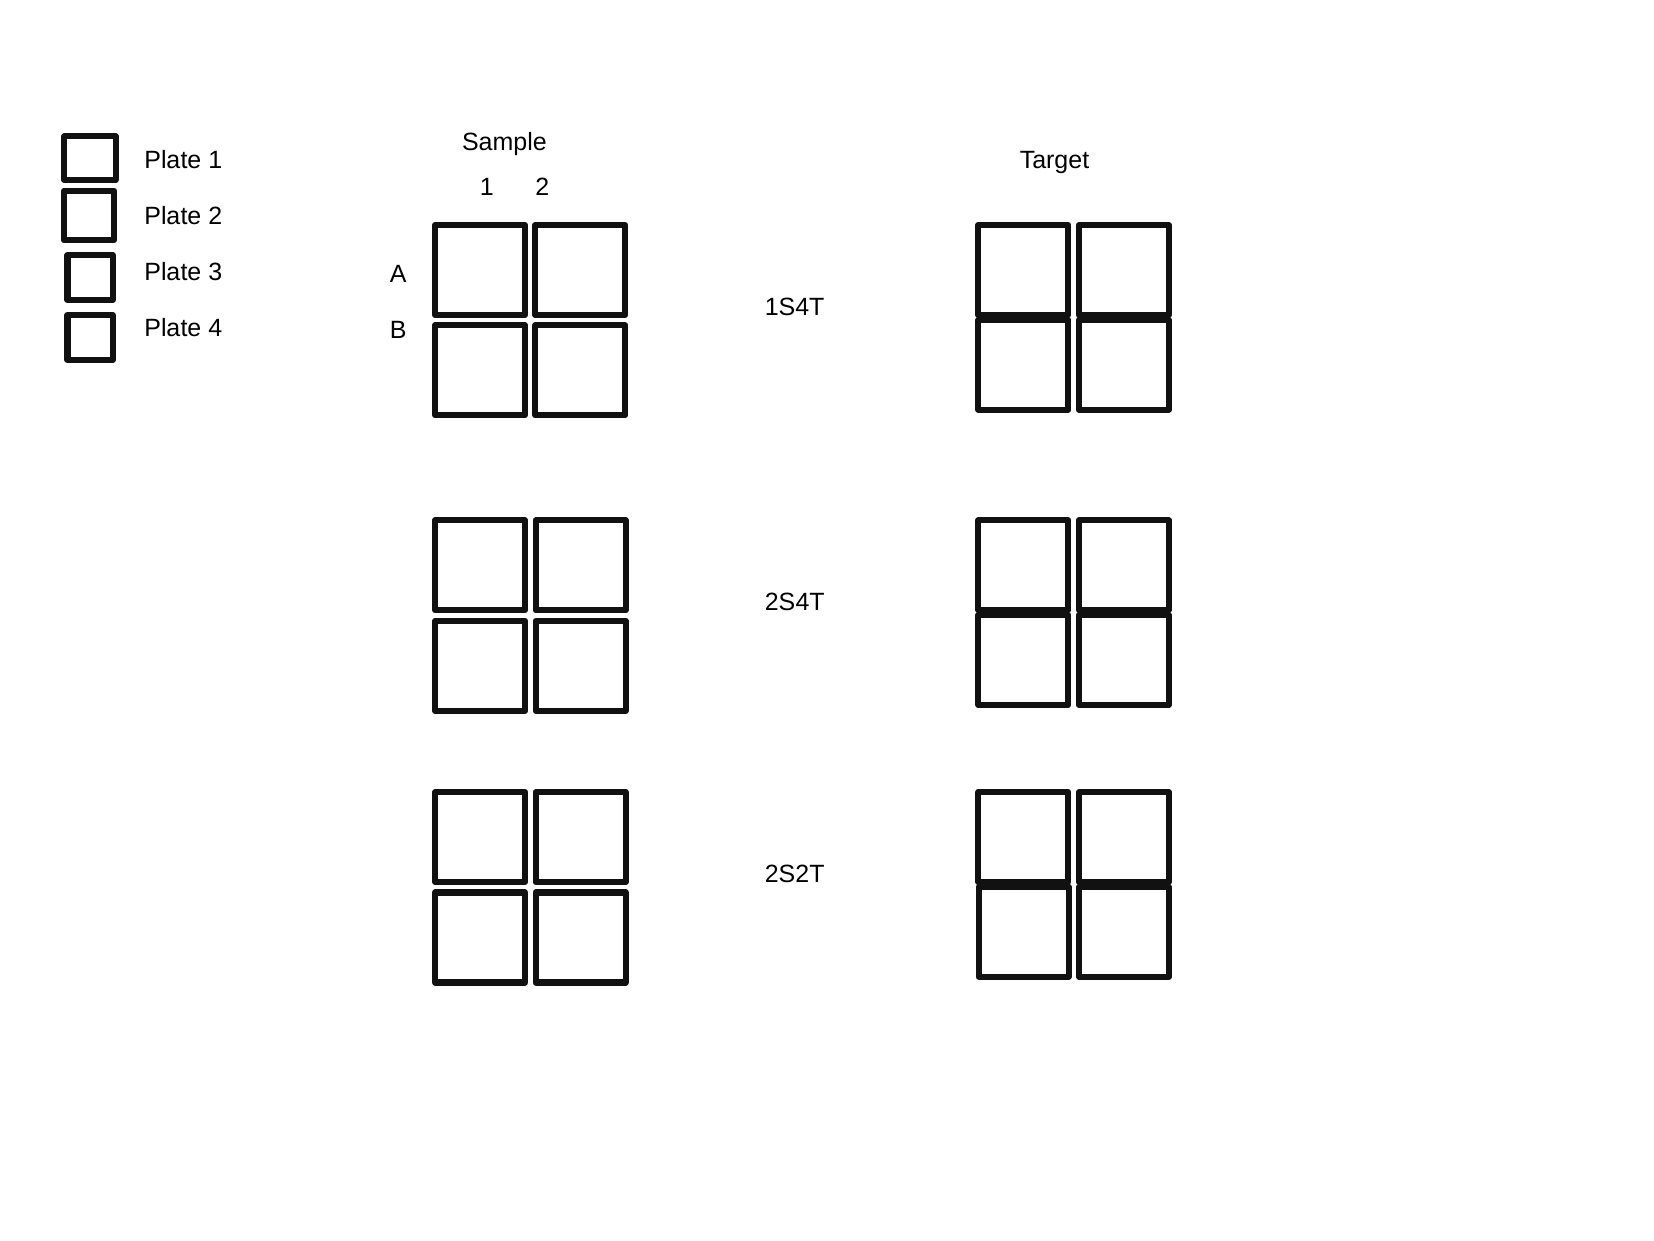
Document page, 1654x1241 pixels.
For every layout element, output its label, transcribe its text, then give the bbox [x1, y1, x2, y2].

text_box Target [1005, 138, 1139, 196]
text_box 1S4T [750, 285, 870, 342]
text_box A B [375, 252, 430, 394]
text_box Sample [447, 120, 604, 177]
text_box Plate 1 Plate 2 Plate 3 Plate 4 [129, 138, 276, 349]
text_box 1 2 [465, 165, 600, 222]
text_box 2S2T [750, 852, 870, 909]
text_box 2S4T [750, 580, 870, 638]
